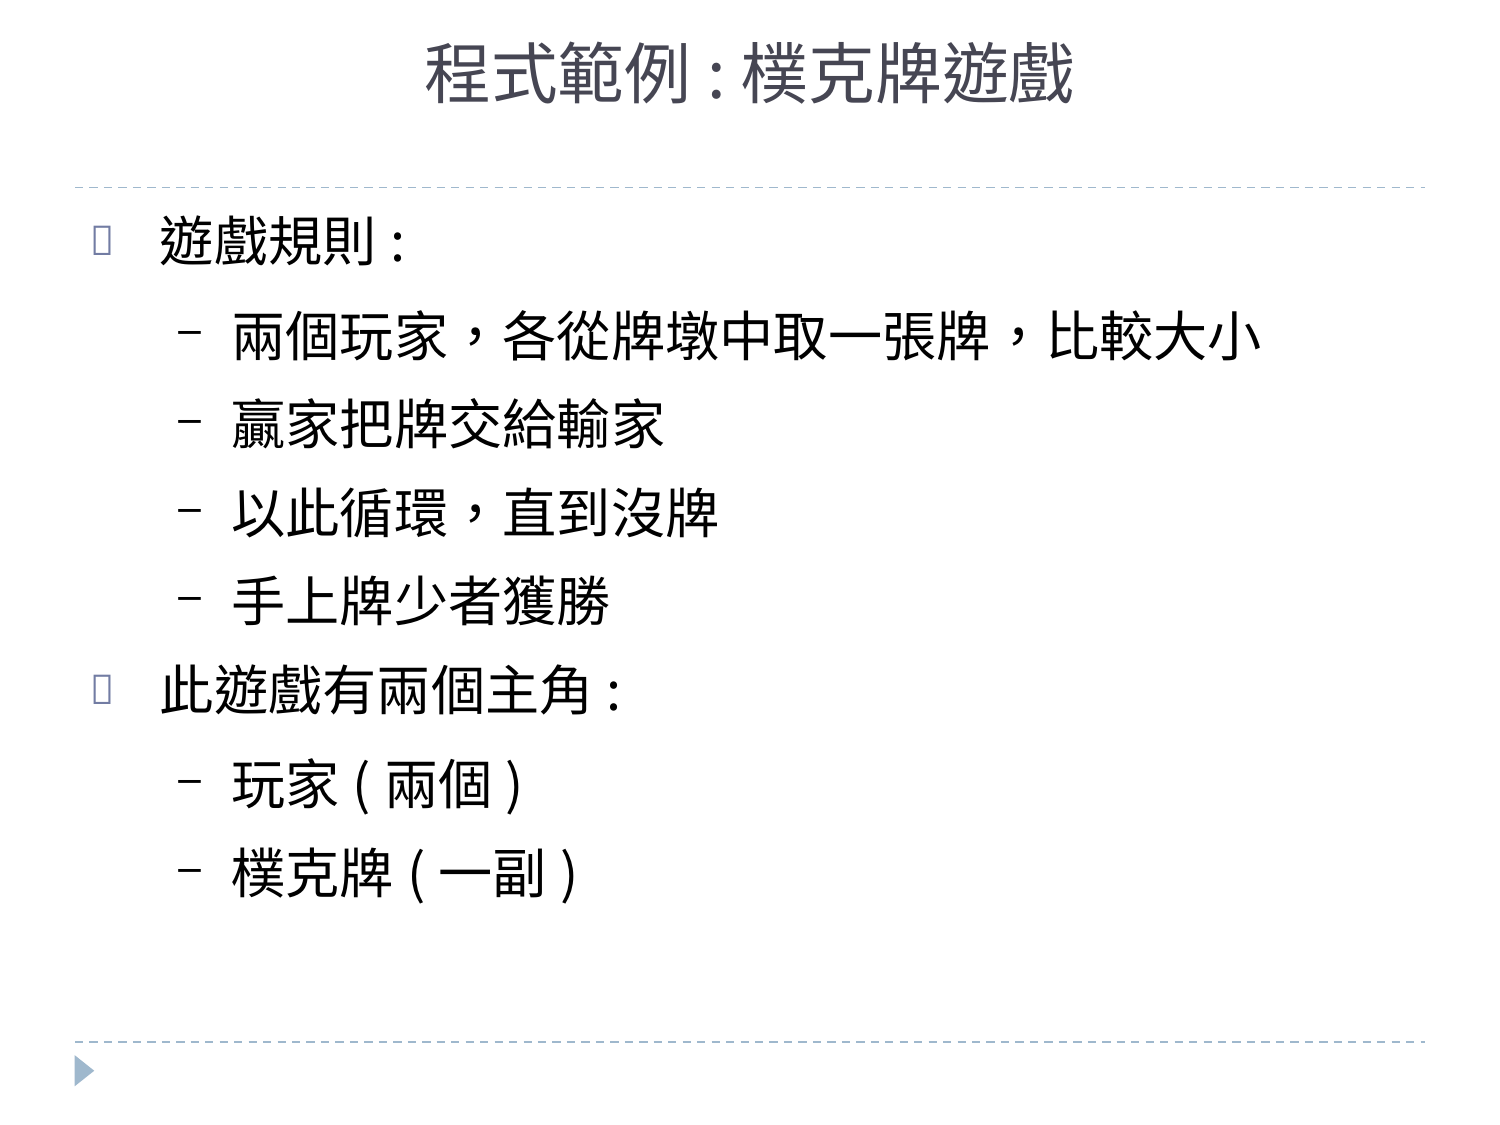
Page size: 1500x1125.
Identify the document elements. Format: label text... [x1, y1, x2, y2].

list 遊戲規則: 兩個玩家，各從牌墩中取一張牌，比較大小 贏家把牌交給輸家 以此循環，直到沒牌 手上牌少者獲勝 此遊戲有兩個主角: 玩家(兩個) 樸克牌(一副) [75, 200, 1425, 1010]
title 程式範例:樸克牌遊戲 [75, 24, 1425, 188]
